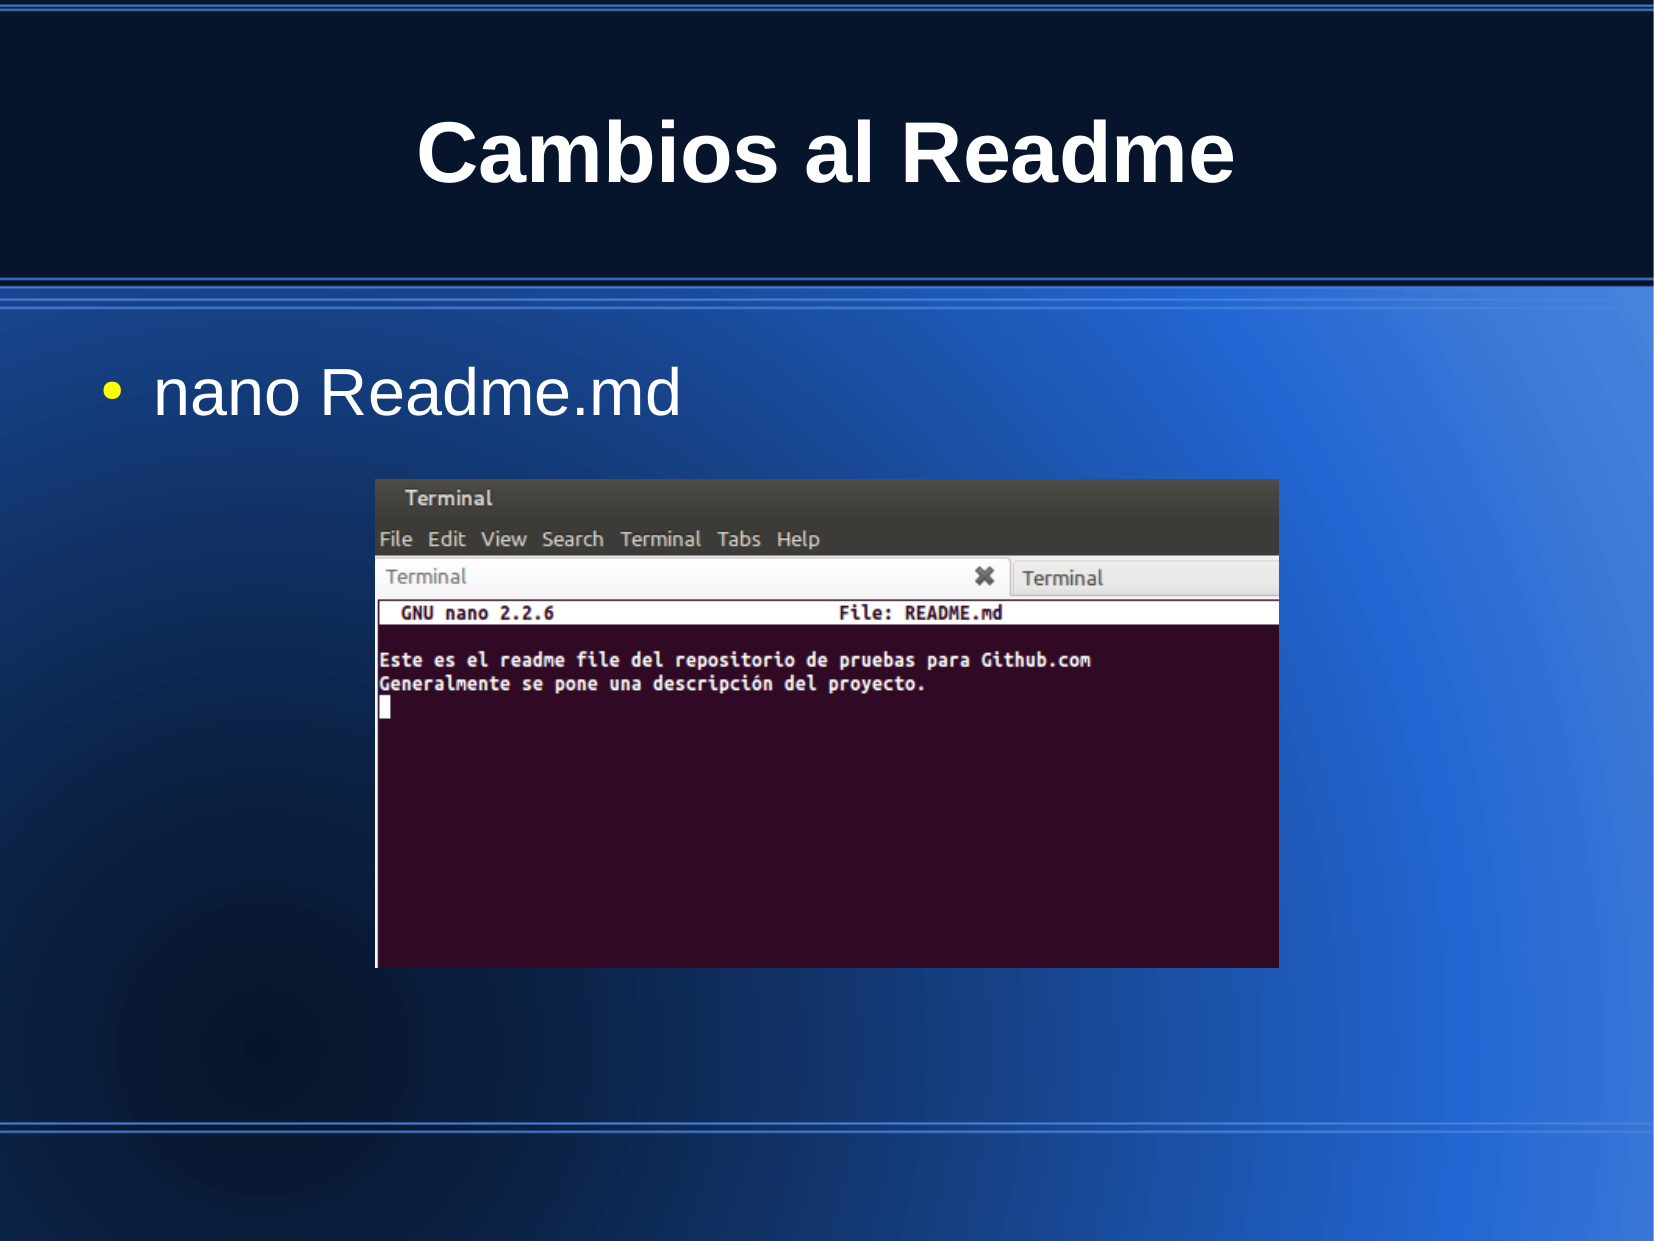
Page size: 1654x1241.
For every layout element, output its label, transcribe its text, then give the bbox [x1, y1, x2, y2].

list nano Readme.md [82, 355, 1571, 1075]
picture [0, 0, 1654, 1241]
title Cambios al Readme [82, 49, 1571, 257]
